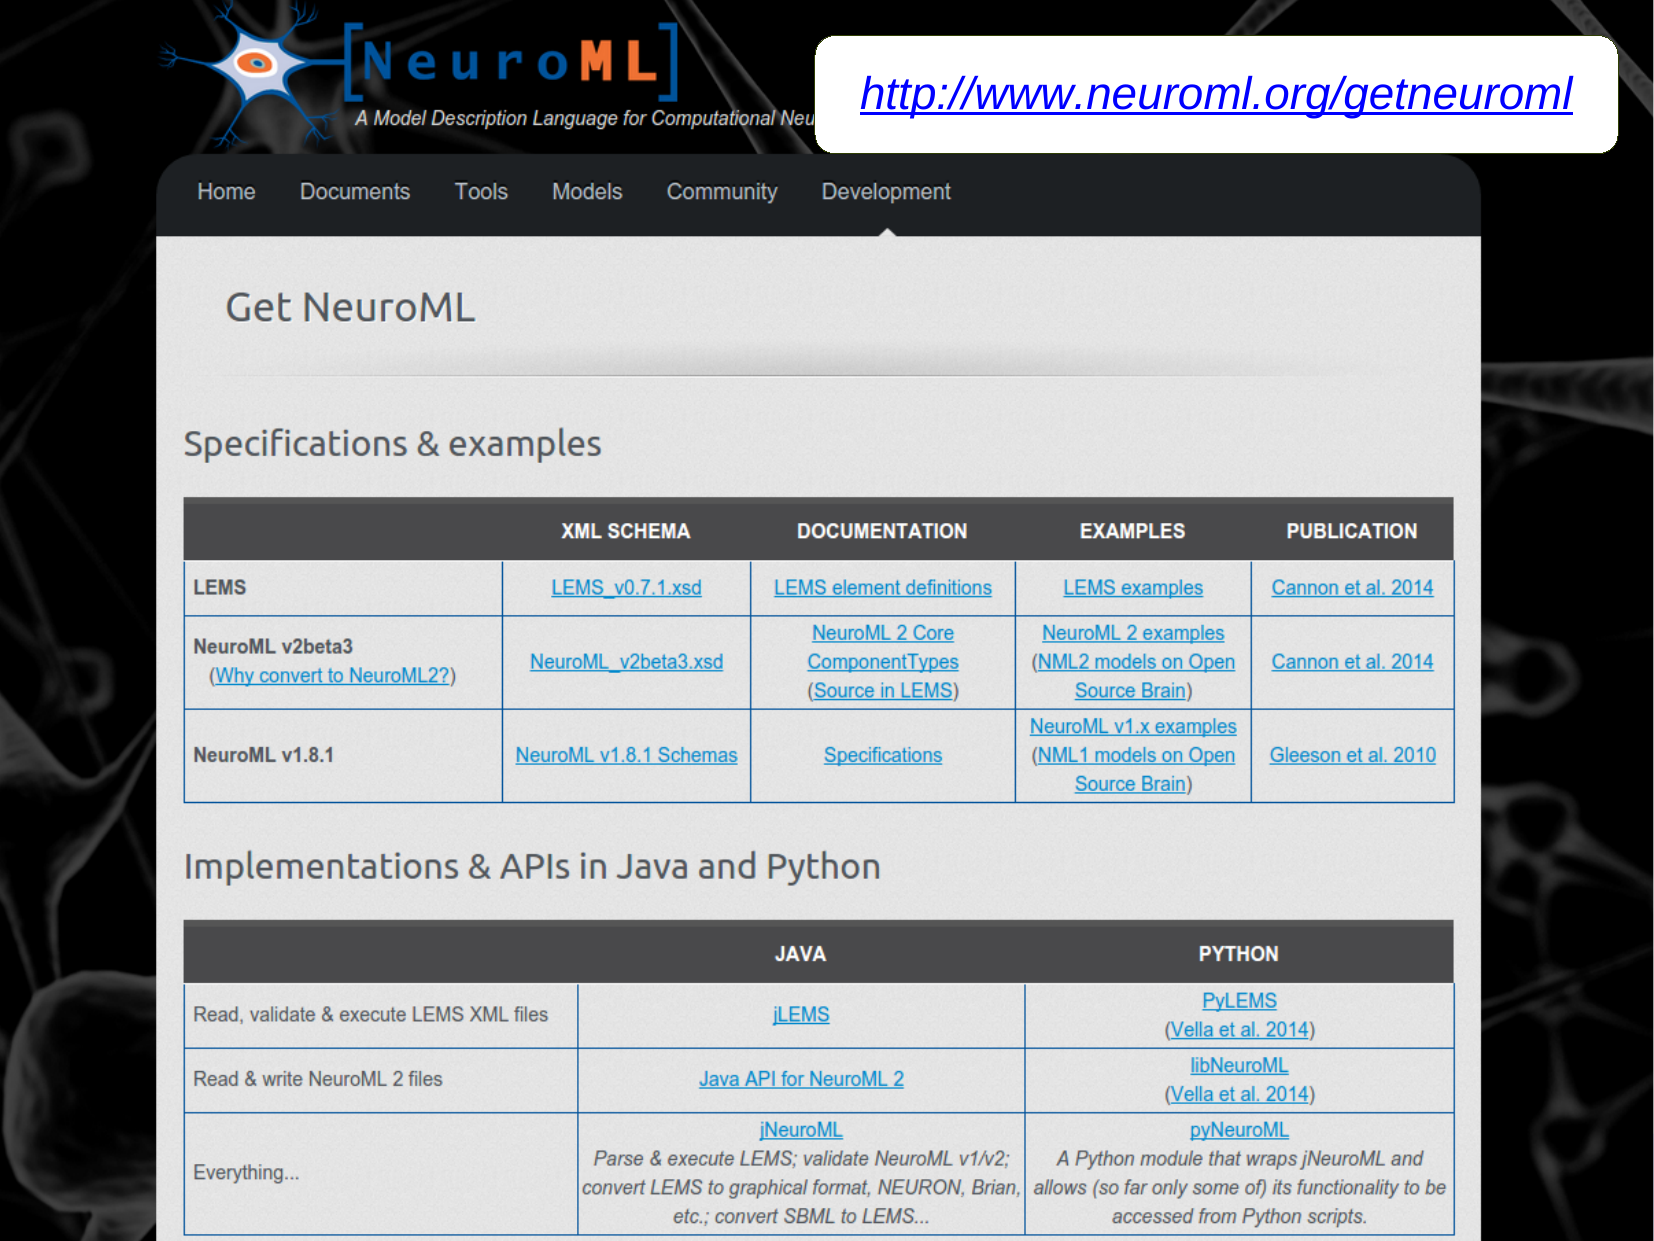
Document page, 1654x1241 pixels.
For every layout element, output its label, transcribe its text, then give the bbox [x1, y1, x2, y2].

picture [0, 0, 1654, 1241]
text_box http://www.neuroml.org/getneuroml [814, 35, 1619, 154]
